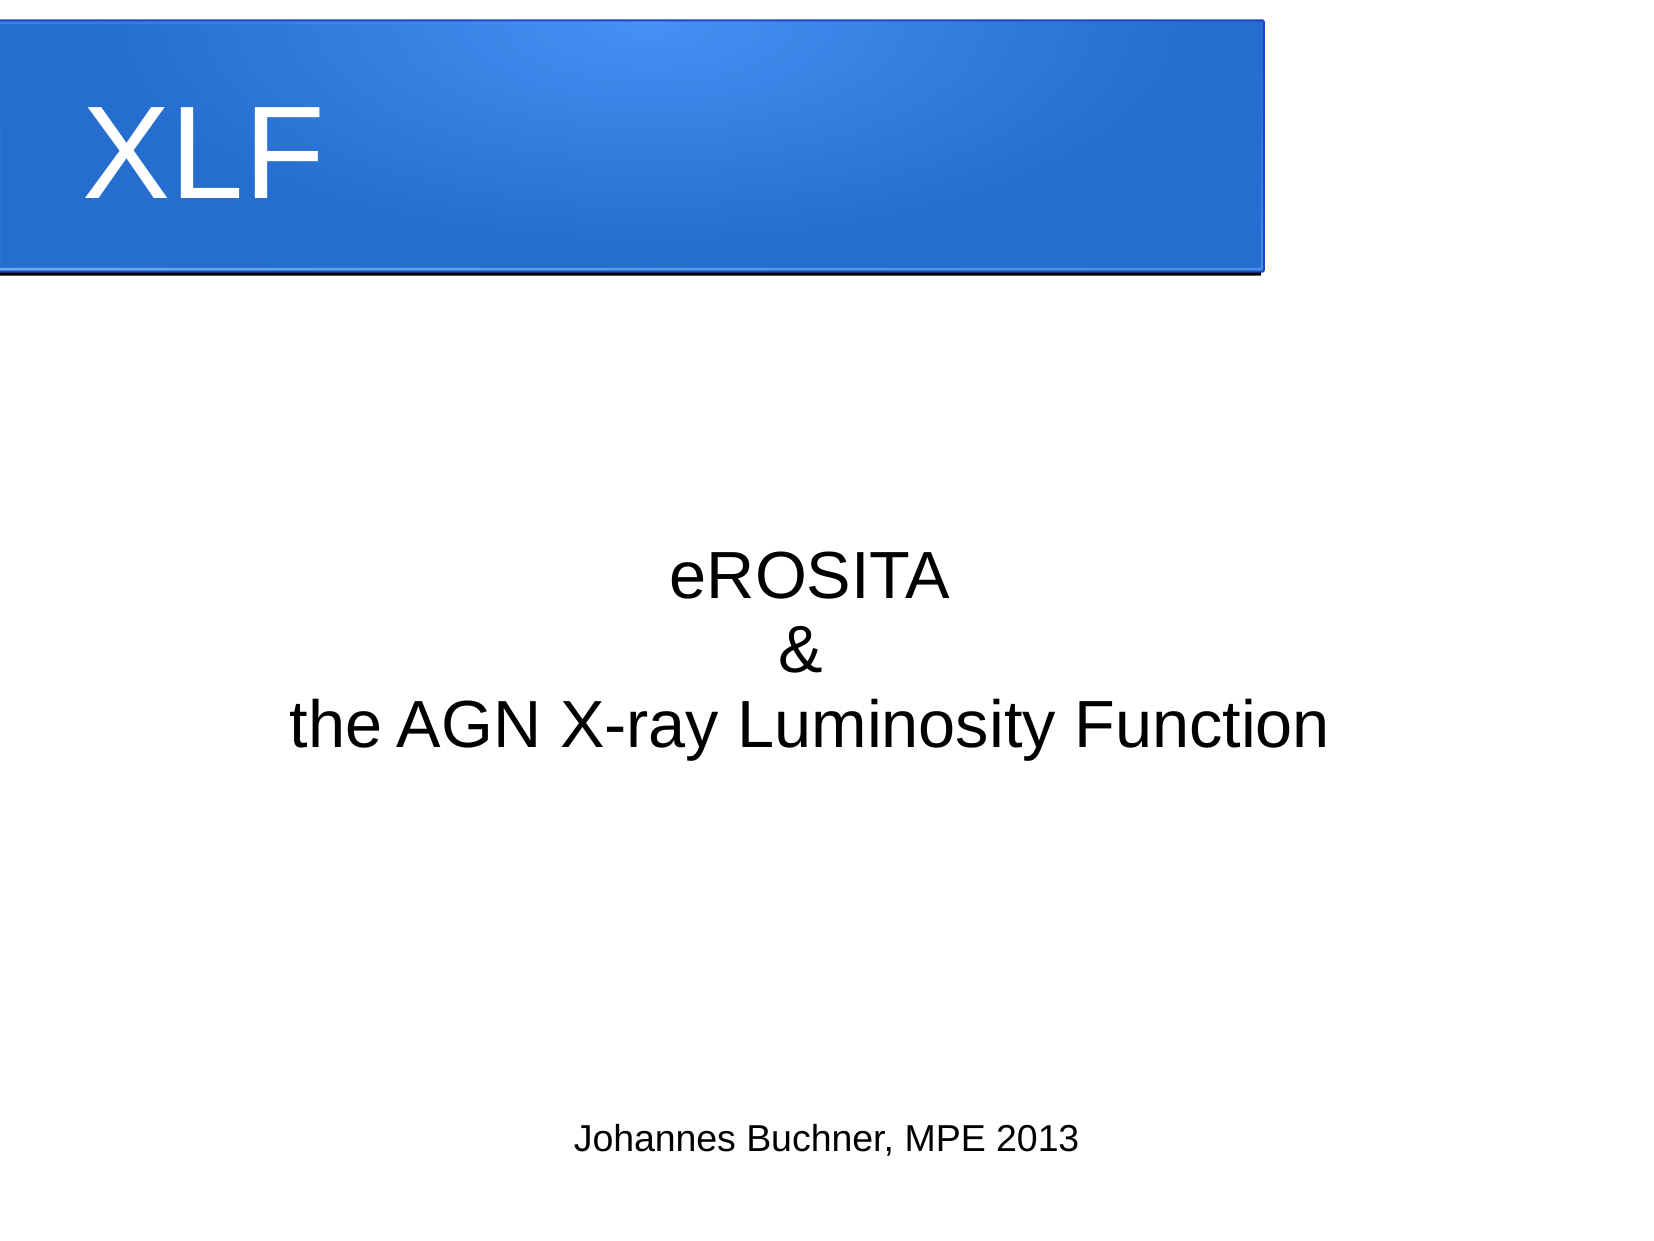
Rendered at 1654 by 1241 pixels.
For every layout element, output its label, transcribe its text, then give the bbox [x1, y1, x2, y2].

text_box Johannes Buchner, MPE 2013 [0, 1110, 1654, 1167]
subtitle eROSITA & the AGN X-ray Luminosity Function [82, 290, 1538, 1010]
title XLF [82, 49, 1250, 257]
